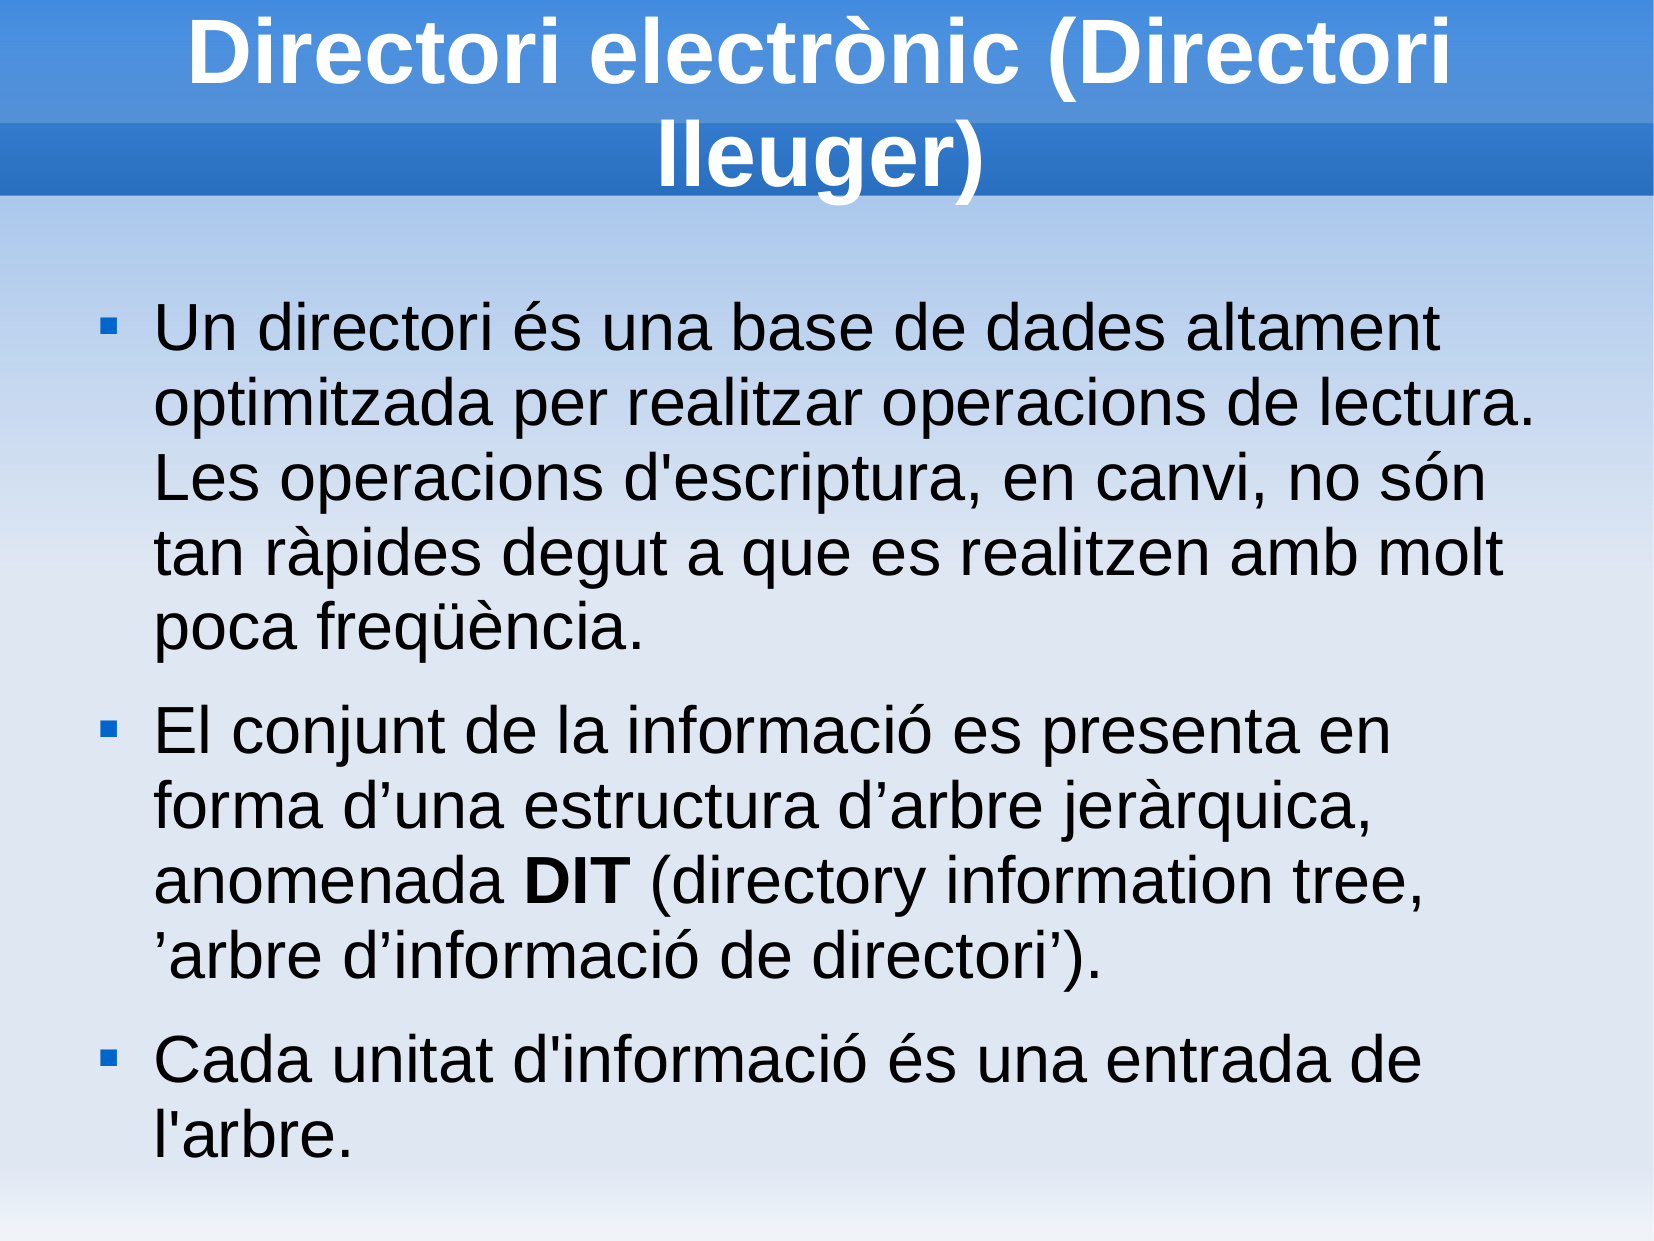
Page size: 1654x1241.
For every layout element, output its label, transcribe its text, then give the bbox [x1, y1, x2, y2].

title Directori electrònic (Directori lleuger) [76, 0, 1565, 208]
list Un directori és una base de dades altament optimitzada per realitzar operacions de lectura. Les operacions d'escriptura, en canvi, no són tan ràpides degut a que es realitzen amb molt poca freqüència. El conjunt de la informació es presenta en forma d’una estructura d’arbre jeràrquica, anomenada DIT (directory information tree, ’arbre d’informació de directori’). Cada unitat d'informació és una entrada de l'arbre. [82, 290, 1571, 1172]
picture [0, 0, 1654, 1241]
